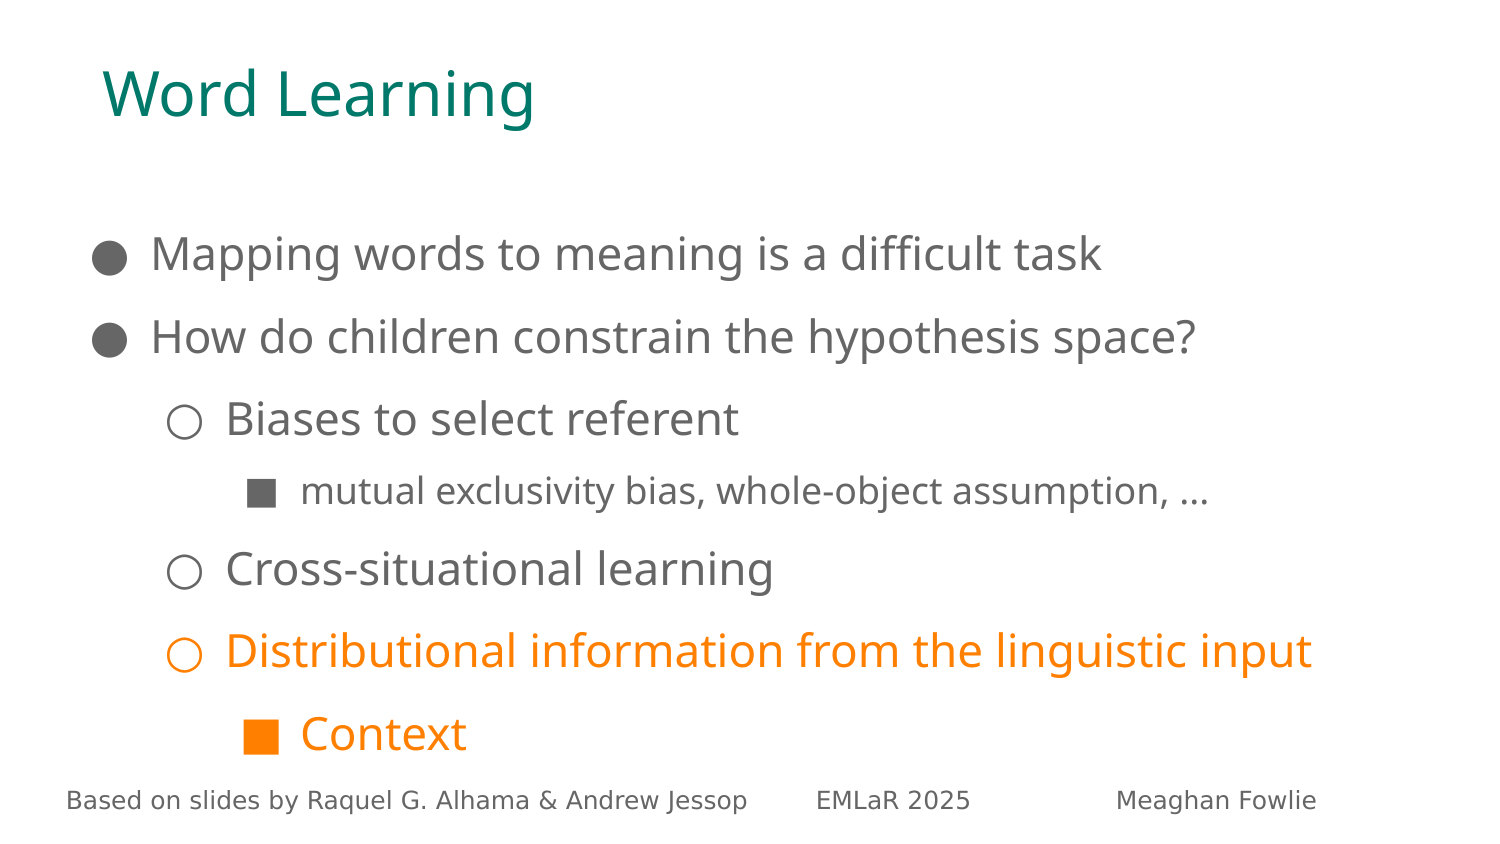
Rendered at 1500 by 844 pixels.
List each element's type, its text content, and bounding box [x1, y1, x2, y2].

list Mapping words to meaning is a difficult task How do children constrain the hypothesis space? Biases to select referent mutual exclusivity bias, whole-object assumption, ... Cross-situational learning Distributional information from the linguistic input Context [75, 197, 1352, 797]
text_box Word Learning [90, 49, 1422, 180]
